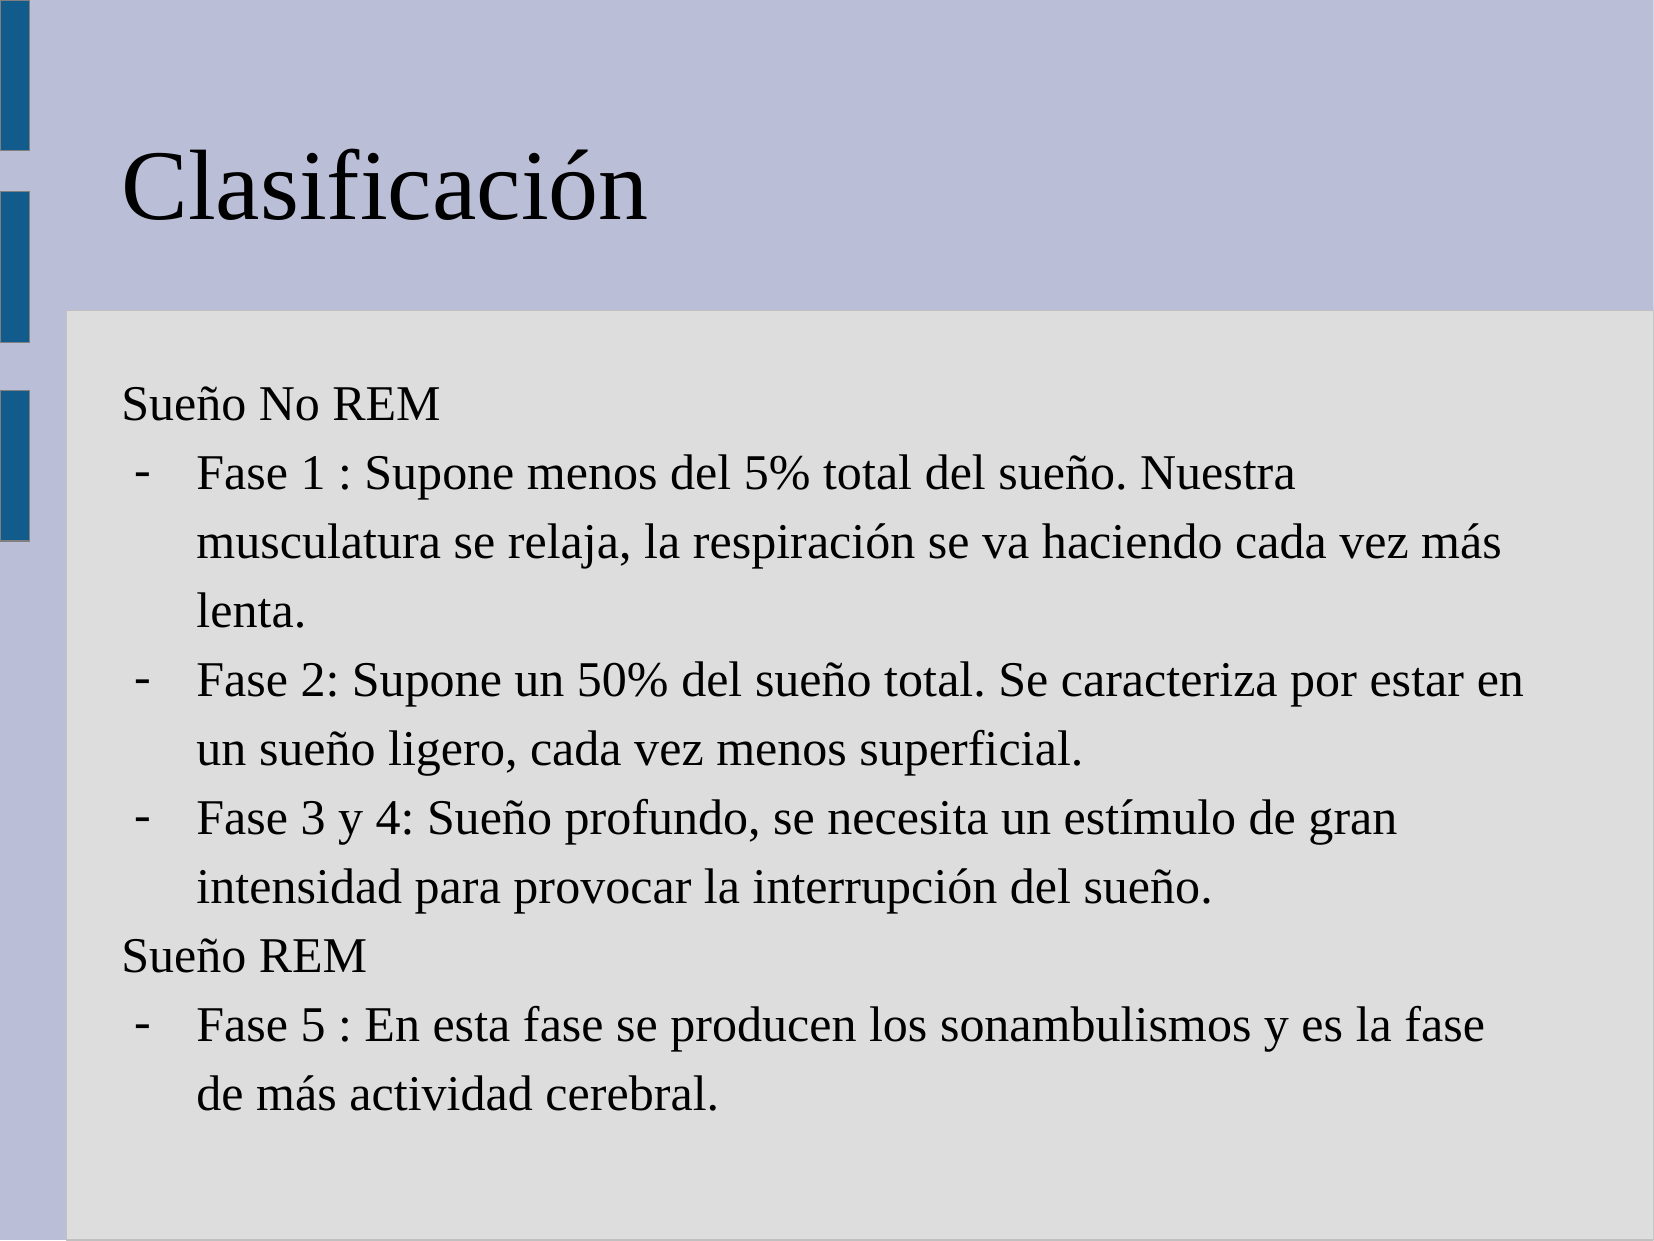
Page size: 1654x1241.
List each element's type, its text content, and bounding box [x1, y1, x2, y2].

title Clasificación [121, 58, 1534, 266]
list Sueño No REM Fase 1 : Supone menos del 5% total del sueño. Nuestra musculatura se relaja, la respiración se va haciendo cada vez más lenta. Fase 2: Supone un 50% del sueño total. Se caracteriza por estar en un sueño ligero, cada vez menos superficial. Fase 3 y 4: Sueño profundo, se necesita un estímulo de gran intensidad para provocar la interrupción del sueño. Sueño REM Fase 5 : En esta fase se producen los sonambulismos y es la fase de más actividad cerebral. [121, 361, 1534, 1180]
